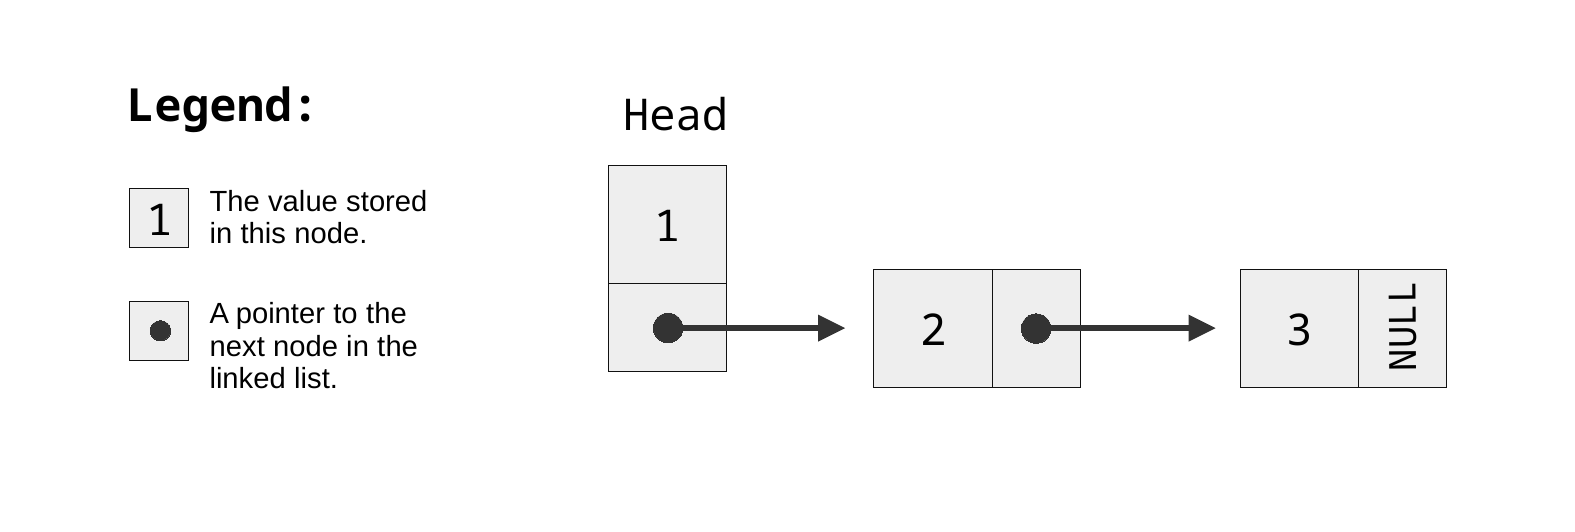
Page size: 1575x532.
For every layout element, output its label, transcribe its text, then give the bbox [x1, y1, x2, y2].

text_box 1 [129, 188, 189, 248]
text_box A pointer to the next node in the linked list. [194, 289, 461, 468]
text_box [608, 283, 727, 372]
text_box [992, 269, 1081, 388]
text_box Legend: [112, 64, 355, 137]
text_box 1 [608, 165, 727, 283]
text_box Head [608, 76, 815, 146]
text_box The value stored in this node. [194, 177, 461, 289]
text_box 2 [873, 269, 992, 388]
text_box [1358, 269, 1372, 388]
text_box [1431, 269, 1447, 388]
text_box 3 [1240, 269, 1358, 388]
text_box [129, 301, 189, 361]
text_box NULL [1371, 259, 1432, 393]
